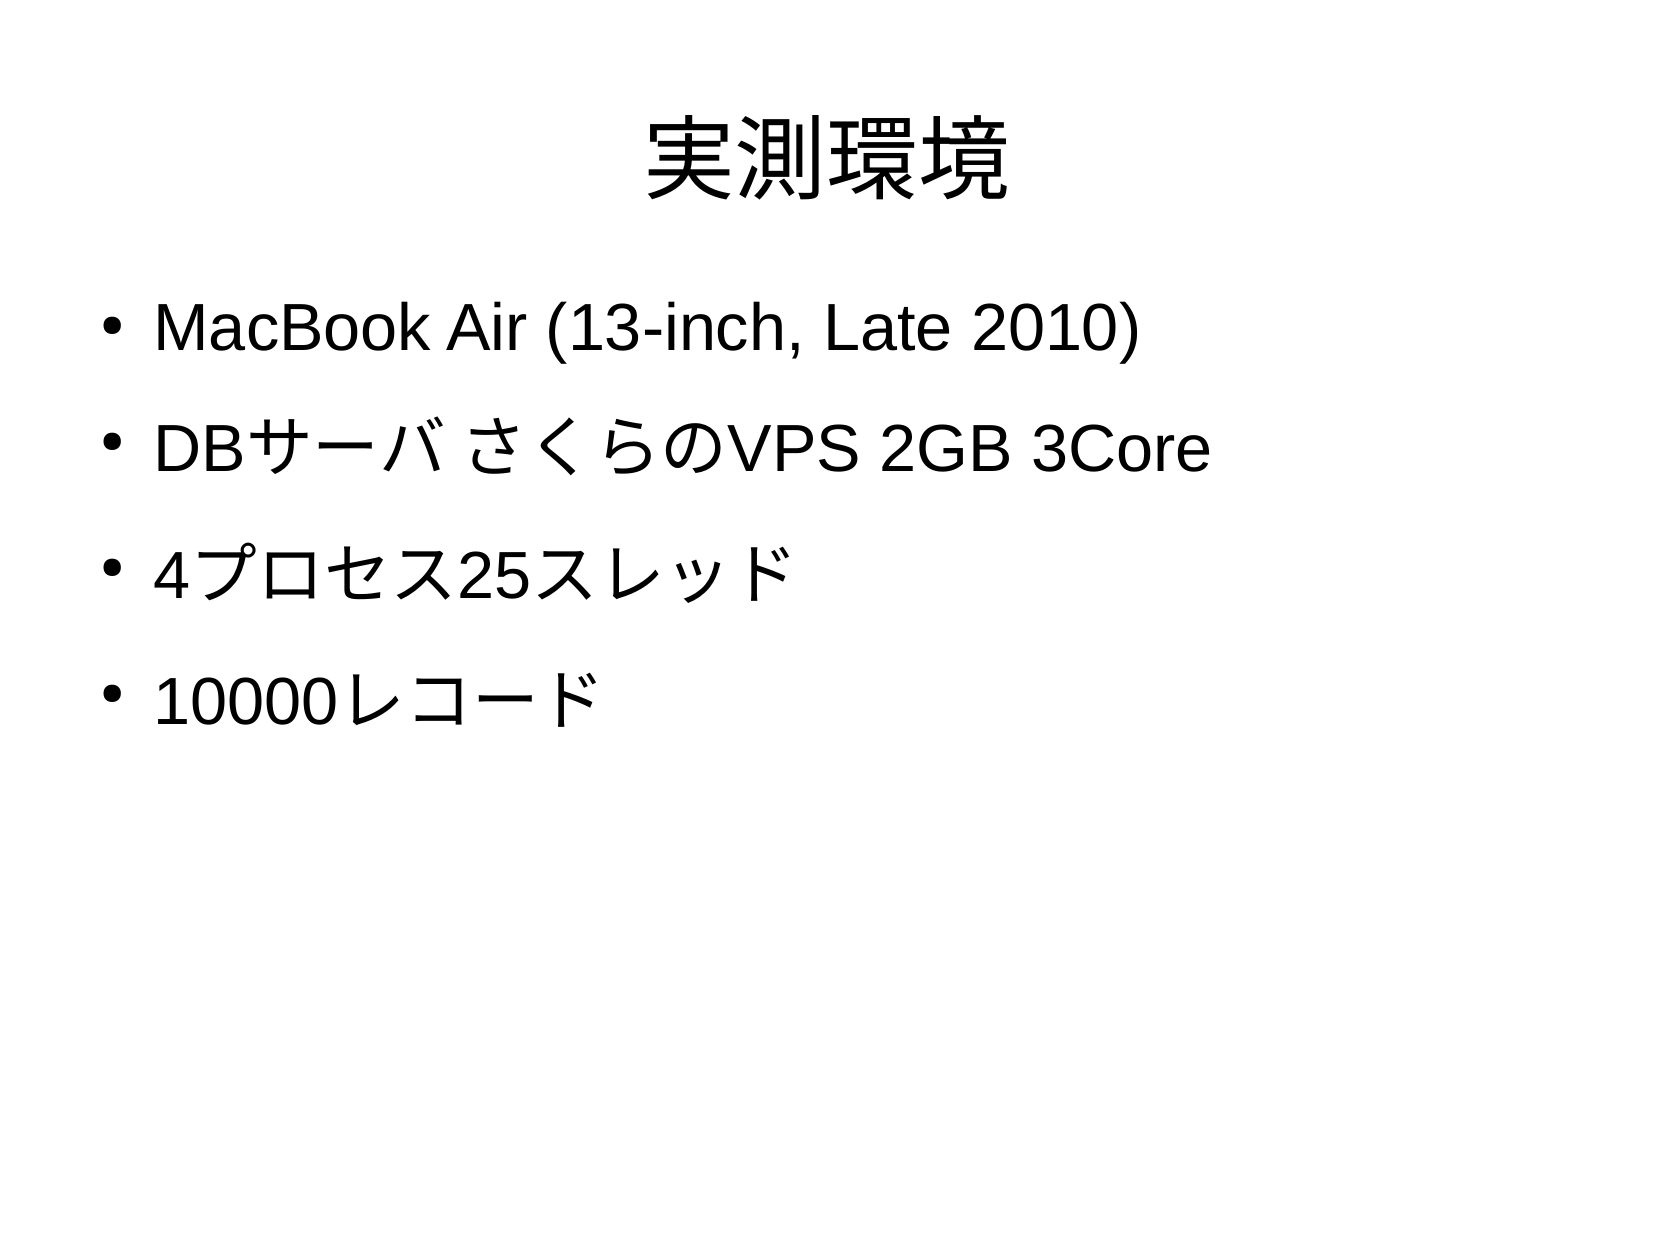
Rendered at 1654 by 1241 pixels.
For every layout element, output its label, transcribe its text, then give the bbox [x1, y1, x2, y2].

list MacBook Air (13-inch, Late 2010) DBサーバ さくらのVPS 2GB 3Core 4プロセス25スレッド 10000レコード [82, 290, 1571, 1010]
title 実測環境 [82, 49, 1571, 257]
